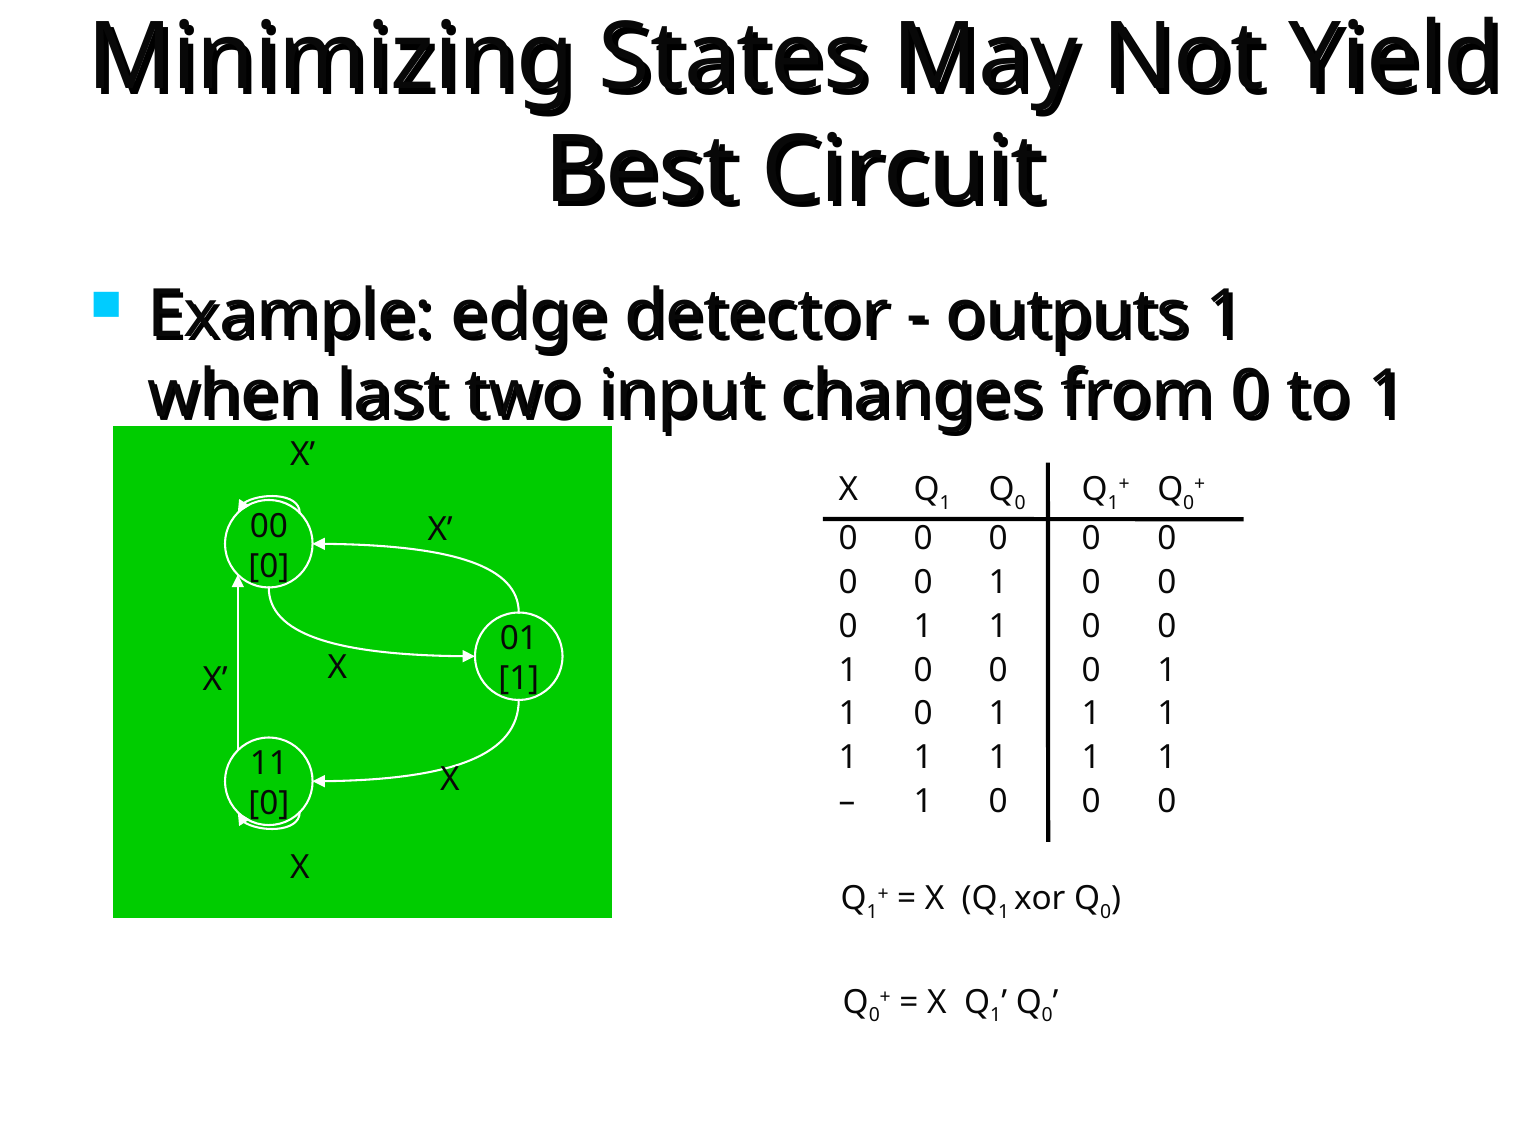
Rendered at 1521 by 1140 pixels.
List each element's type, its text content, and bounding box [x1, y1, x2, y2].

text_box X’ [187, 649, 243, 706]
text_box 01 [1] [475, 612, 563, 700]
text_box X [425, 749, 475, 805]
text_box X’ [412, 499, 468, 556]
text_box 00 [0] [225, 499, 313, 588]
text_box X [275, 837, 325, 893]
text_box 11 [0] [225, 737, 313, 826]
list Example: edge detector - outputs 1 when last two input changes from 0 to 1 [75, 262, 1436, 1004]
text_box Q0+ = X Q1’ Q0’ [839, 1004, 1157, 1047]
title Minimizing States May Not Yield Best Circuit [67, 37, 1521, 178]
text_box X [312, 637, 363, 693]
text_box X’ [275, 424, 331, 481]
